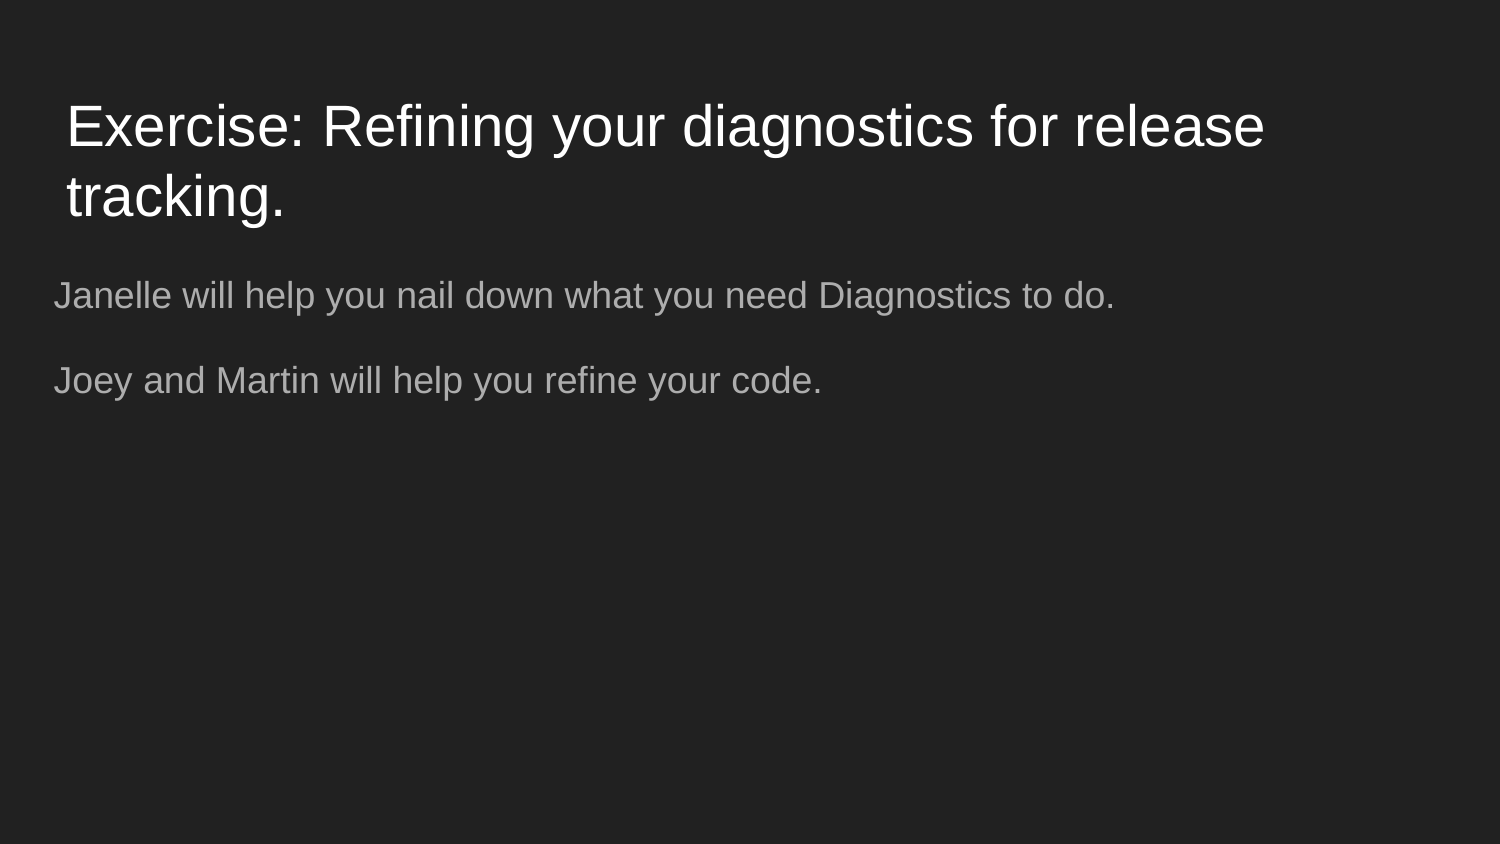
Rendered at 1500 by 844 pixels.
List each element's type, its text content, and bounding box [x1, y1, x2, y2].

list Janelle will help you nail down what you need Diagnostics to do. Joey and Martin will help you refine your code. [38, 248, 1449, 750]
title Exercise: Refining your diagnostics for release tracking. [51, 72, 1449, 167]
